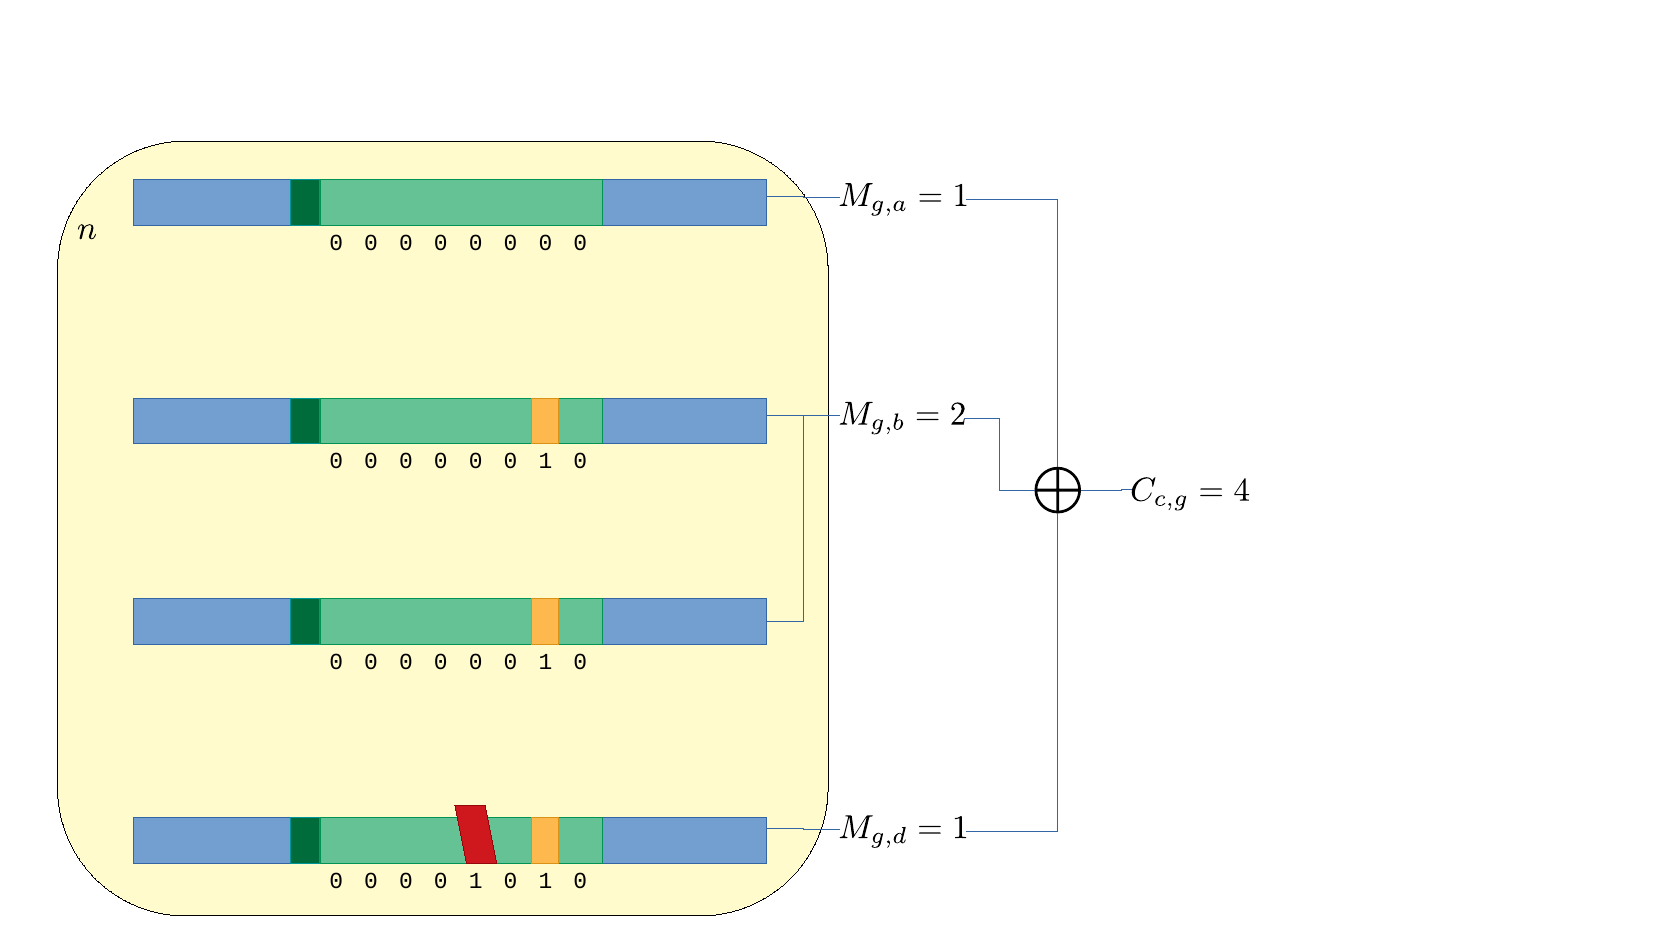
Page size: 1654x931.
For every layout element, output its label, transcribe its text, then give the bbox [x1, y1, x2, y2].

text_box [1234, 478, 1250, 501]
text_box [839, 183, 873, 206]
text_box [893, 826, 906, 844]
text_box [57, 141, 829, 916]
text_box [839, 401, 873, 425]
text_box [839, 815, 874, 839]
text_box [1174, 495, 1187, 511]
text_box 00000010 [314, 442, 607, 484]
text_box [893, 413, 904, 430]
text_box [955, 183, 967, 206]
text_box [1131, 477, 1156, 502]
text_box [871, 419, 883, 435]
text_box [954, 815, 967, 839]
text_box [951, 402, 965, 425]
text_box 00000010 [314, 643, 607, 685]
text_box [893, 200, 906, 212]
text_box [871, 200, 883, 216]
text_box [871, 832, 884, 848]
text_box [1034, 466, 1081, 514]
text_box [1155, 495, 1166, 506]
text_box 00001010 [314, 861, 607, 903]
text_box 00000000 [314, 223, 607, 265]
